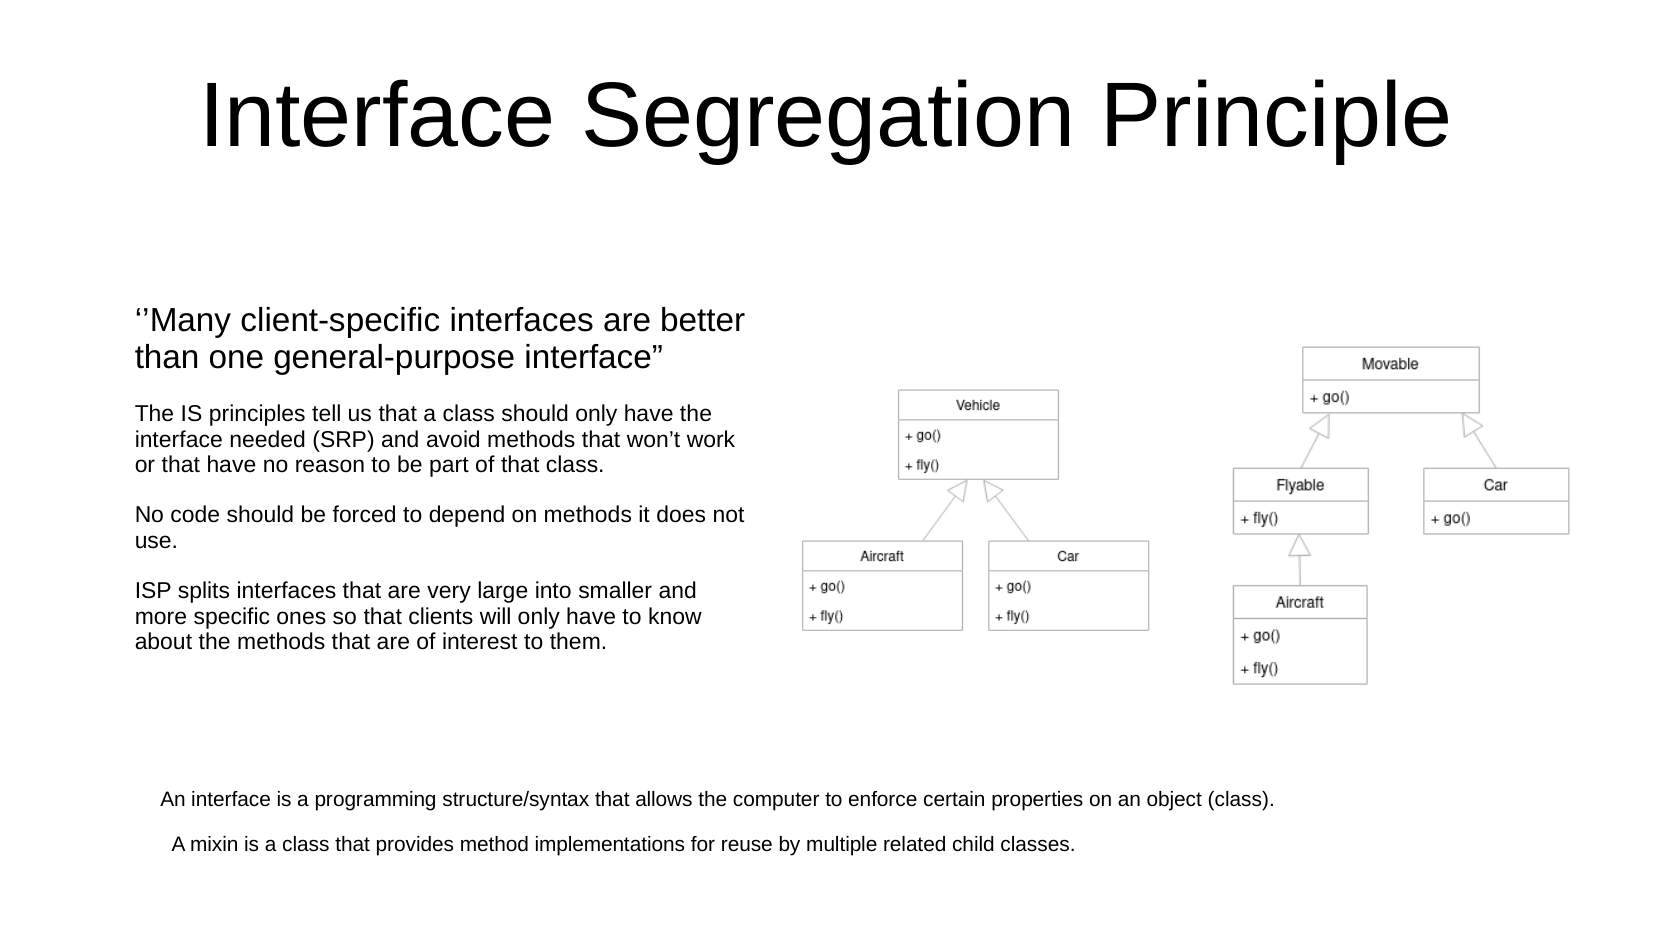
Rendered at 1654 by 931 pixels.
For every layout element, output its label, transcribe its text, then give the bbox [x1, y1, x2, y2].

text_box A mixin is a class that provides method implementations for reuse by multiple related child classes. [156, 825, 1091, 864]
text_box An interface is a programming structure/syntax that allows the computer to enforce certain properties on an object (class). [145, 780, 1291, 819]
text_box ‘’Many client-specific interfaces are better than one general-purpose interface” The IS principles tell us that a class should only have the interface needed (SRP) and avoid methods that won’t work or that have no reason to be part of that class. No code should be forced to depend on methods it does not use. ISP splits interfaces that are very large into smaller and more specific ones so that clients will only have to know about the methods that are of interest to them. [120, 294, 766, 766]
picture [777, 369, 1195, 655]
title Interface Segregation Principle [82, 37, 1571, 193]
picture [1209, 329, 1591, 700]
